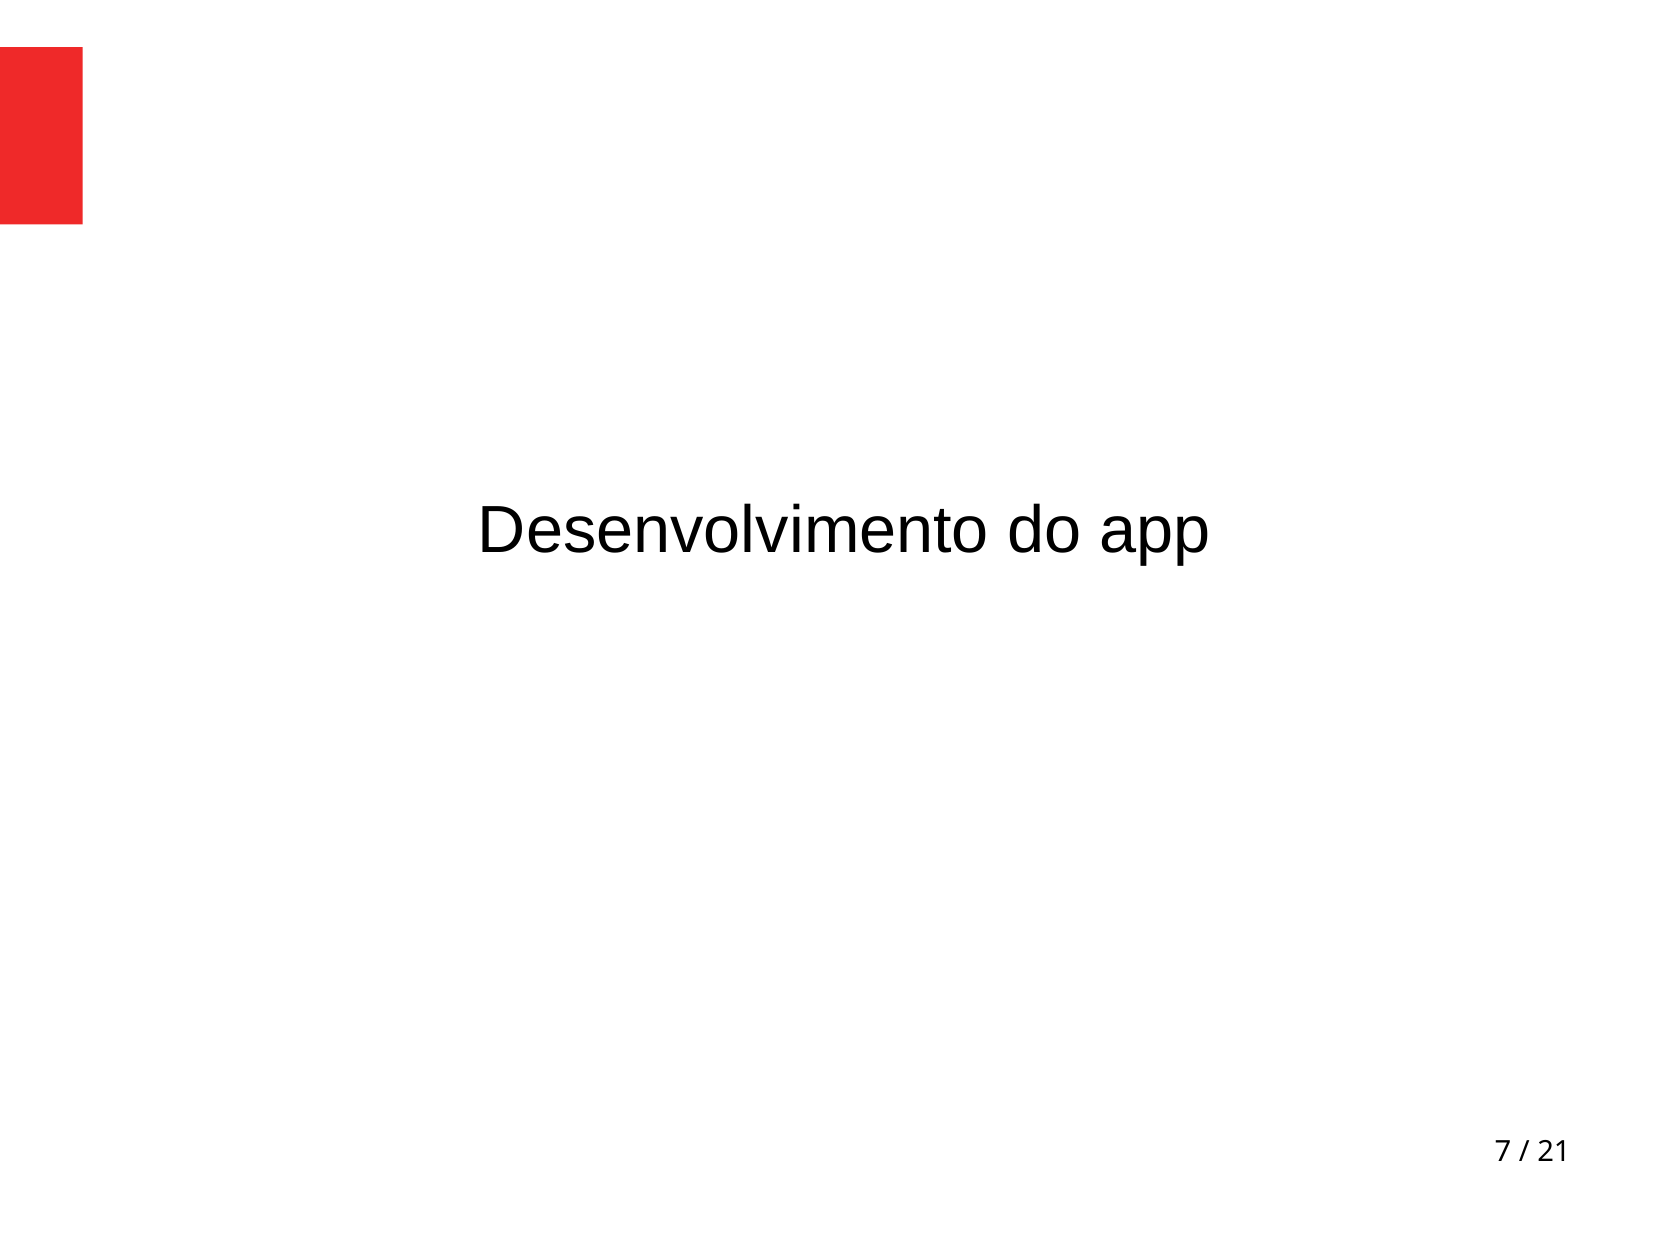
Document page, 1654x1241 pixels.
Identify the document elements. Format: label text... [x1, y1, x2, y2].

subtitle Desenvolvimento do app [118, 49, 1571, 1010]
